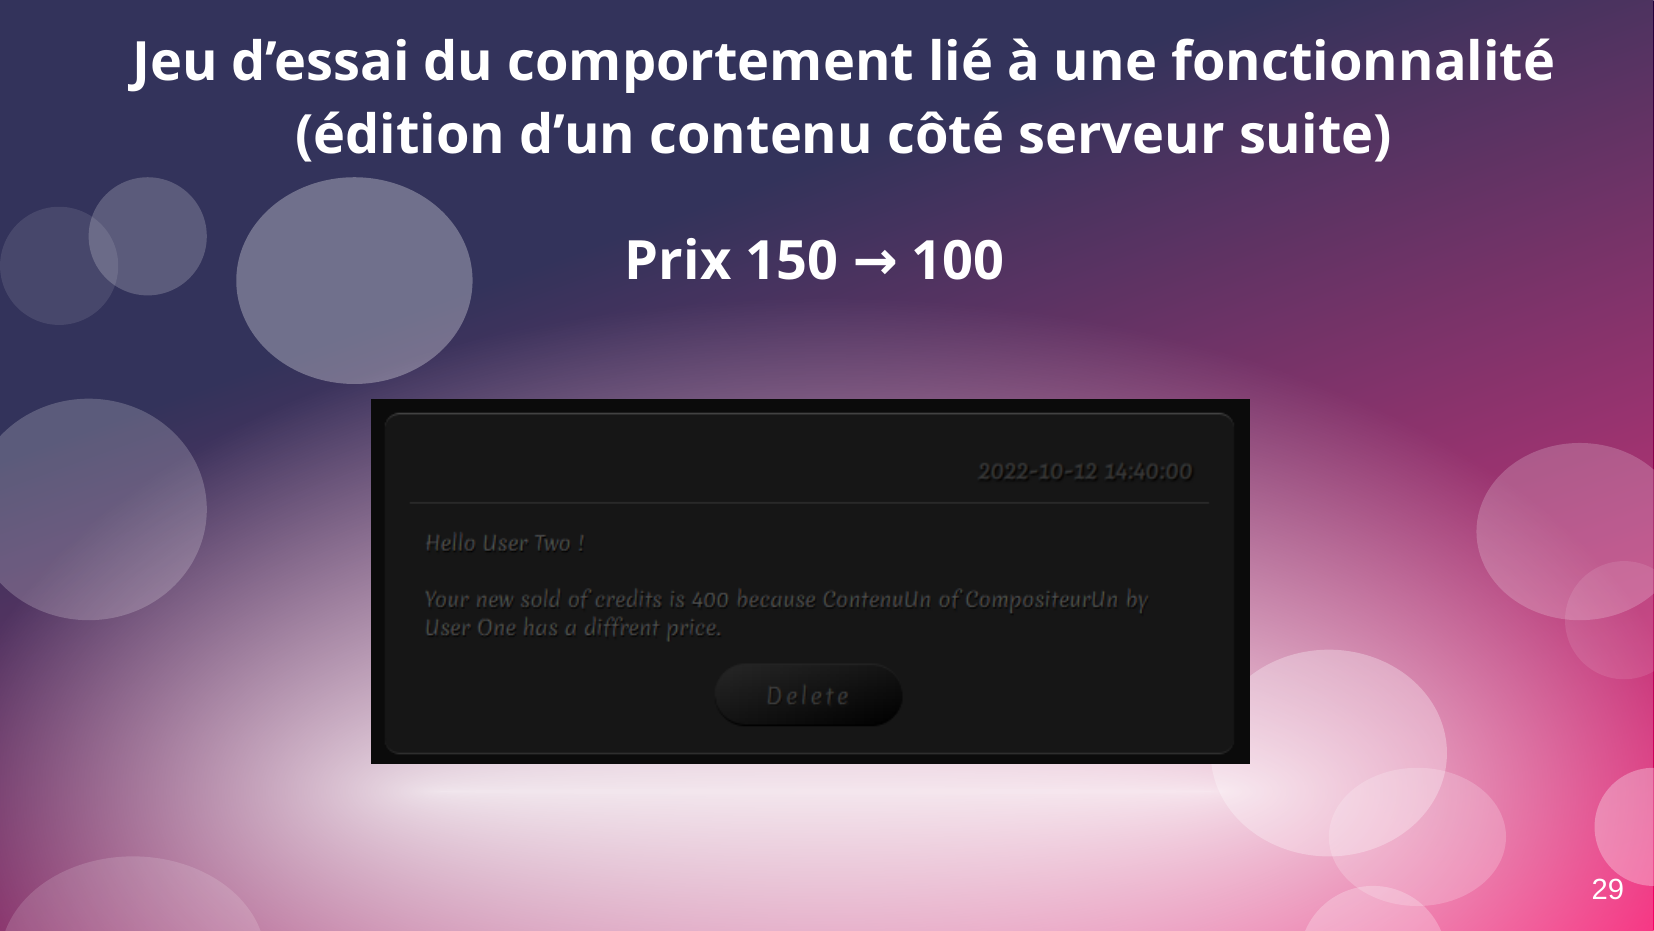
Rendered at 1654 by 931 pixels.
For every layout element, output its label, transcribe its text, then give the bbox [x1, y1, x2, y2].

picture [371, 399, 1250, 764]
title Prix 150 → 100 [59, 206, 1536, 311]
title Jeu d’essai du comportement lié à une fonctionnalité (édition d’un contenu côté serveur suite) [88, 14, 1565, 178]
